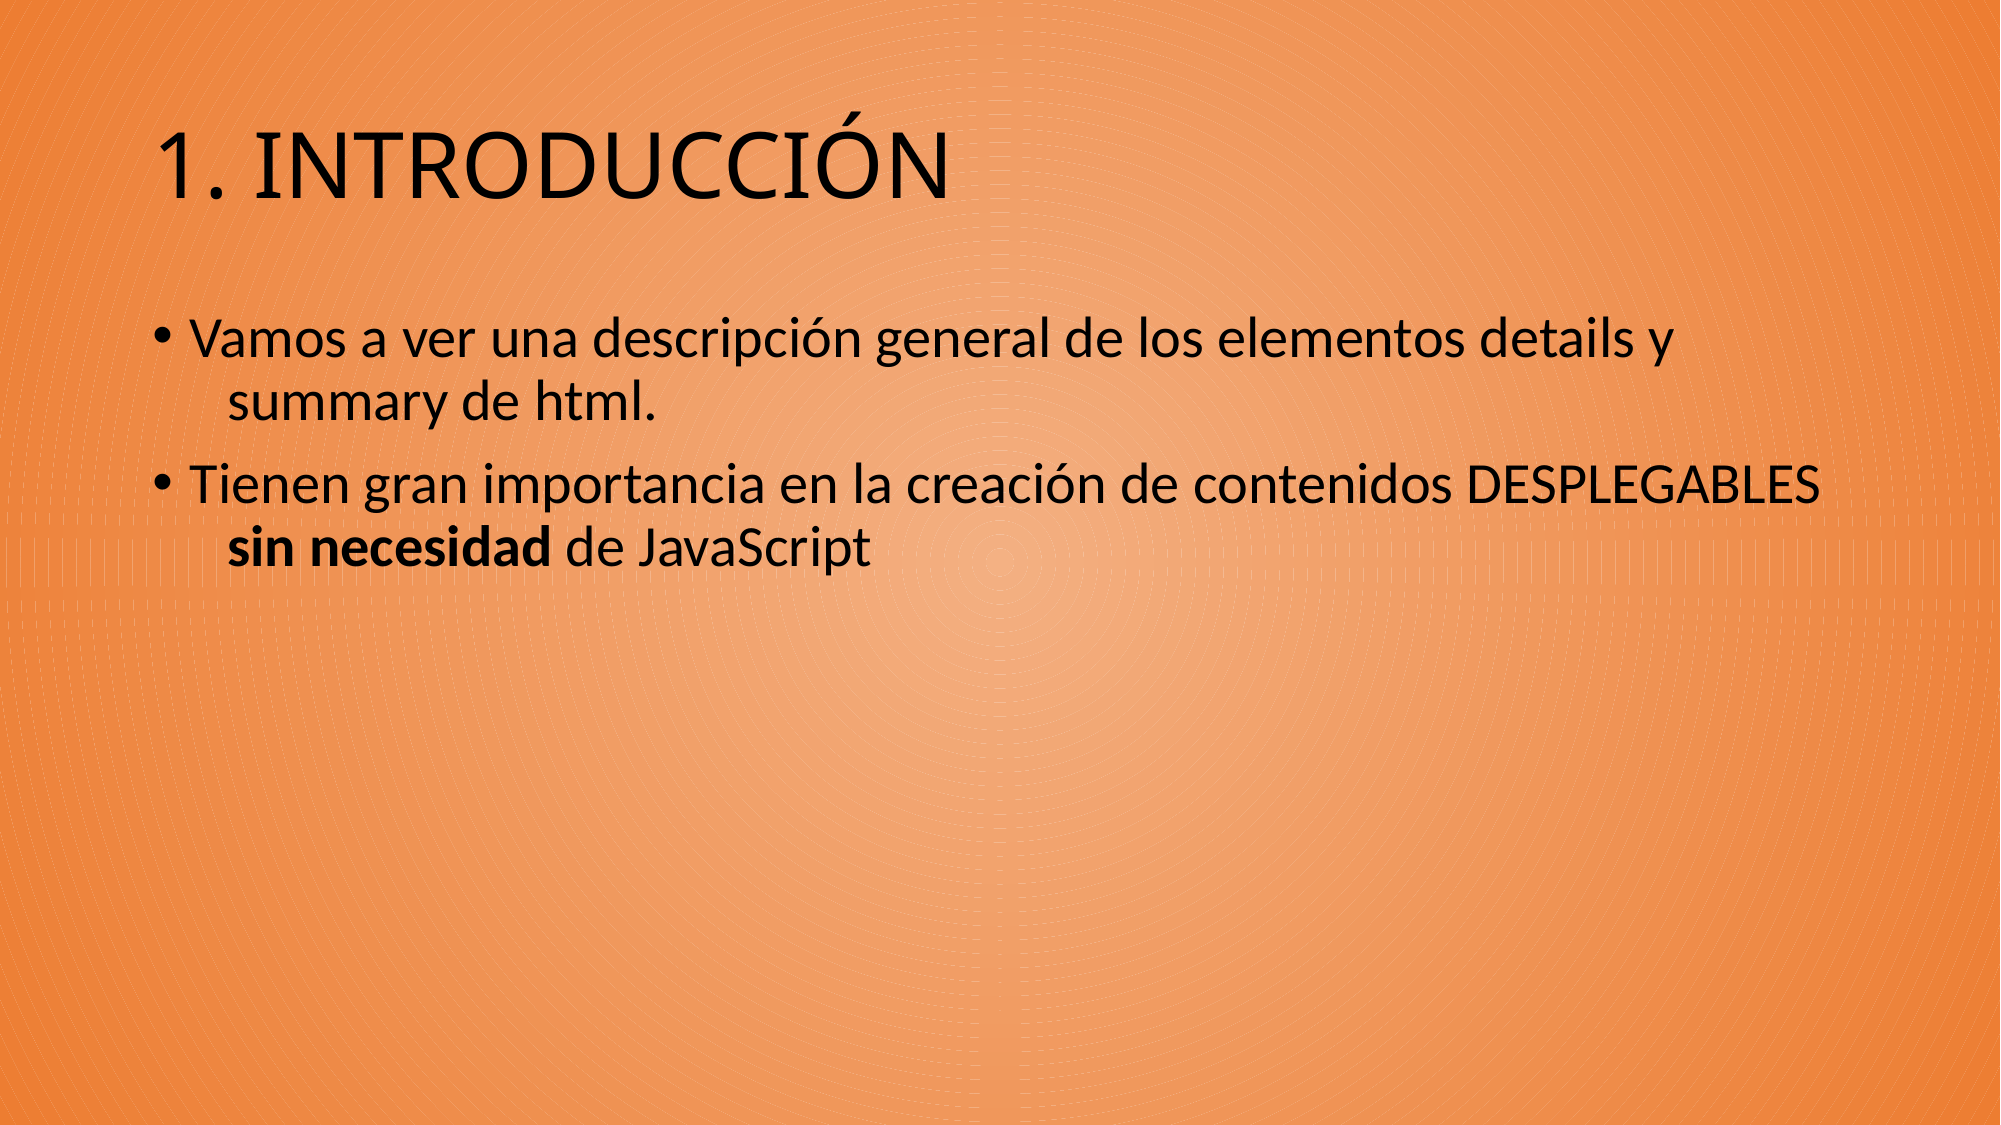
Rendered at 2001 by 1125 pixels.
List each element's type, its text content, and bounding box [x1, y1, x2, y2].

list Vamos a ver una descripción general de los elementos details y summary de html. Tienen gran importancia en la creación de contenidos DESPLEGABLES sin necesidad de JavaScript [137, 299, 1863, 1014]
title 1. INTRODUCCIÓN [137, 59, 1863, 278]
